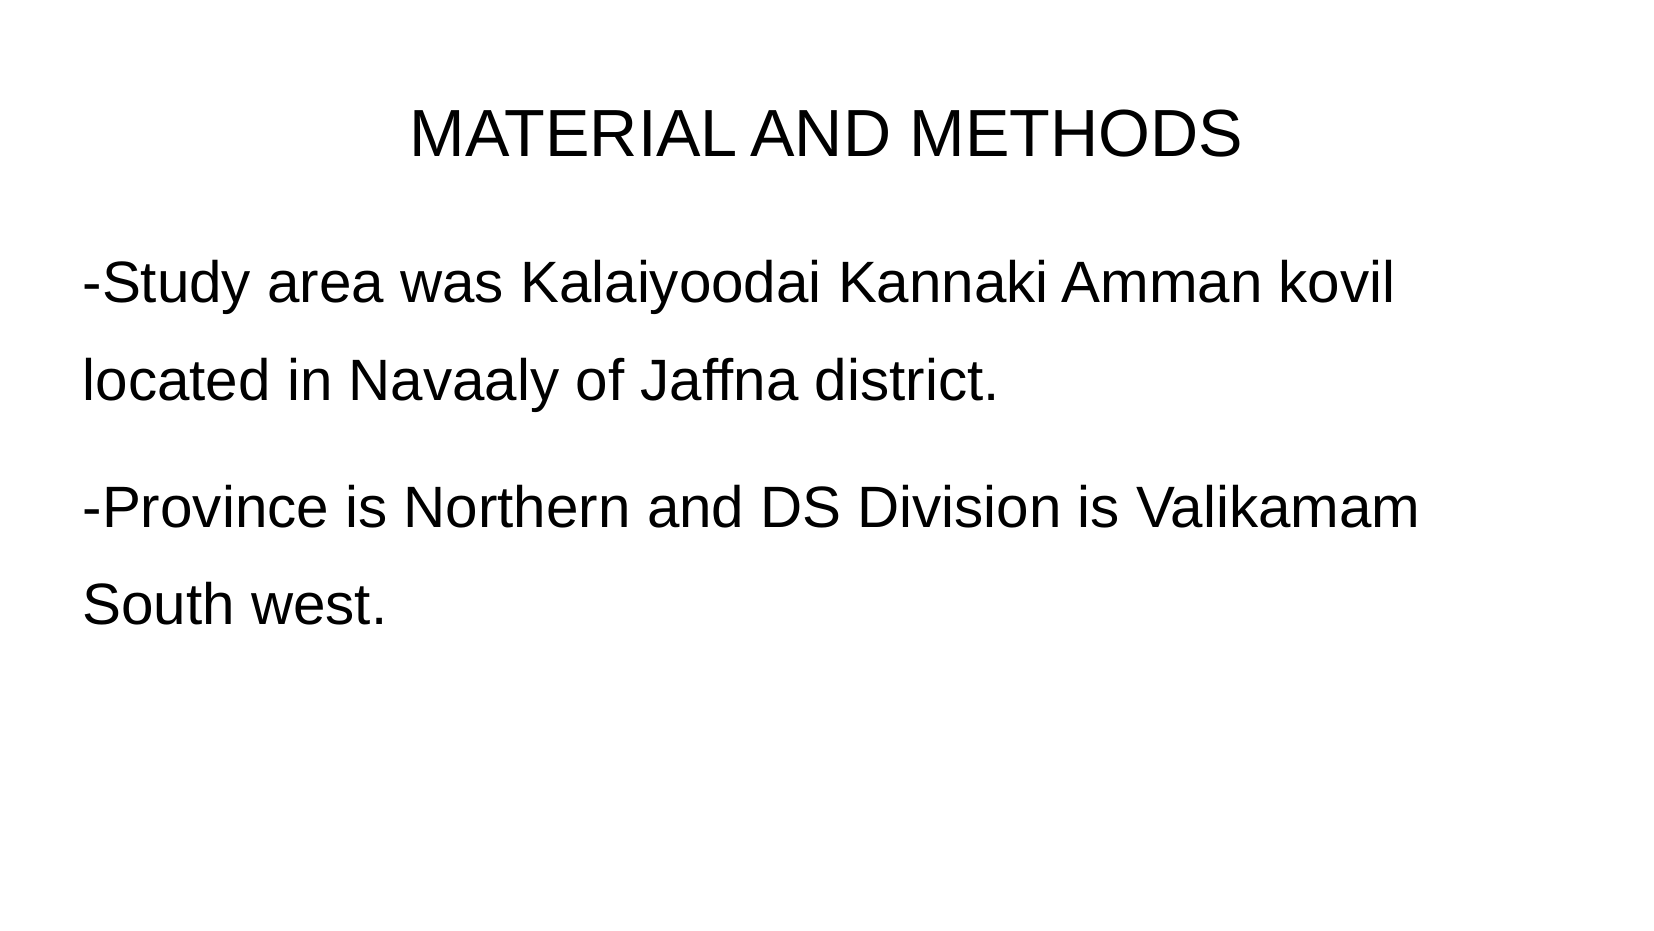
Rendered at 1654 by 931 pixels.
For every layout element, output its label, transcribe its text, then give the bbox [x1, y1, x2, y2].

title MATERIAL AND METHODS [82, 37, 1571, 193]
list -Study area was Kalaiyoodai Kannaki Amman kovil located in Navaaly of Jaffna district. -Province is Northern and DS Division is Valikamam South west. [82, 217, 1571, 758]
